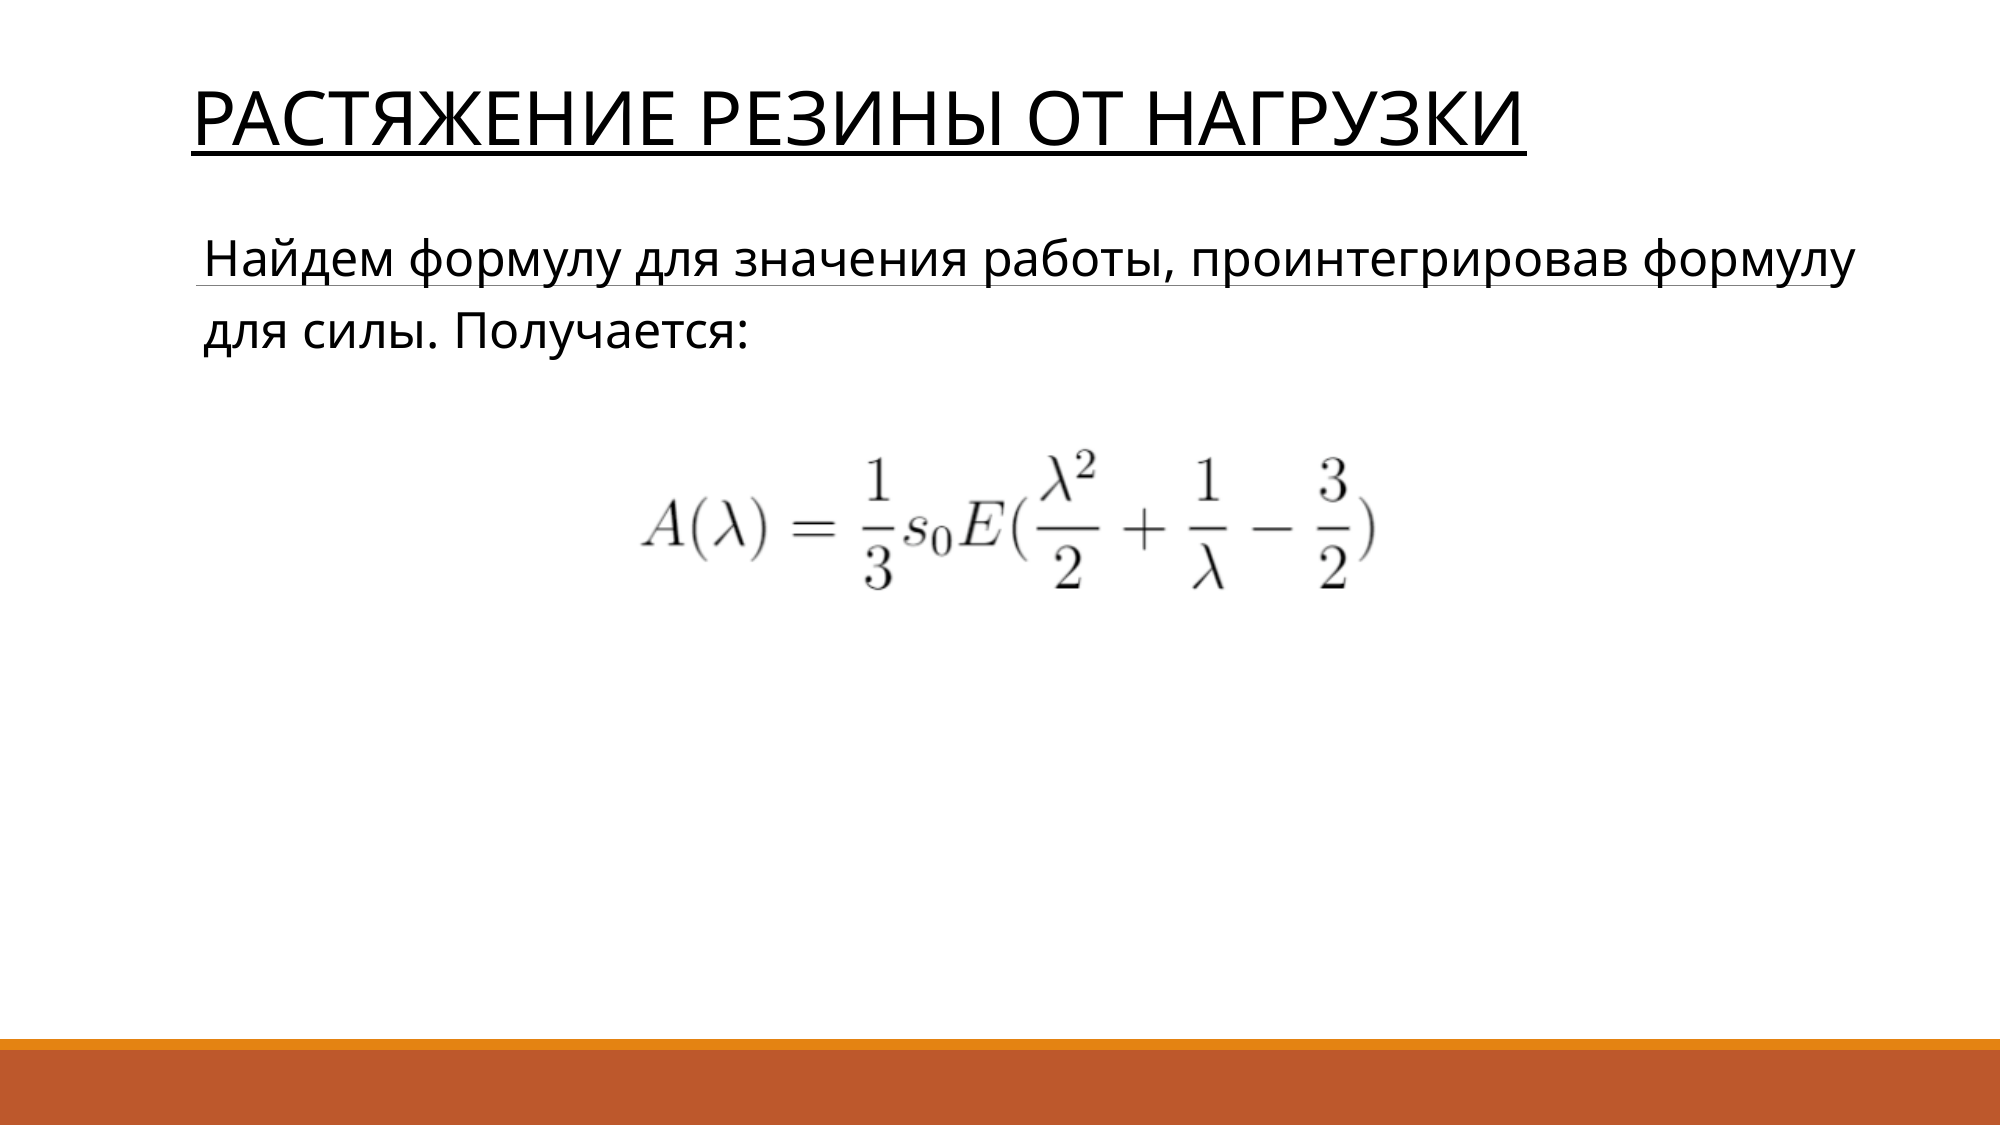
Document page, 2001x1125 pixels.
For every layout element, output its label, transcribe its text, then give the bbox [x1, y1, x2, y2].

picture [619, 426, 1388, 621]
title Растяжение резины от нагрузки [176, 0, 1802, 206]
list Найдем формулу для значения работы, проинтегрировав формулу для силы. Получается: [118, 206, 1890, 1034]
